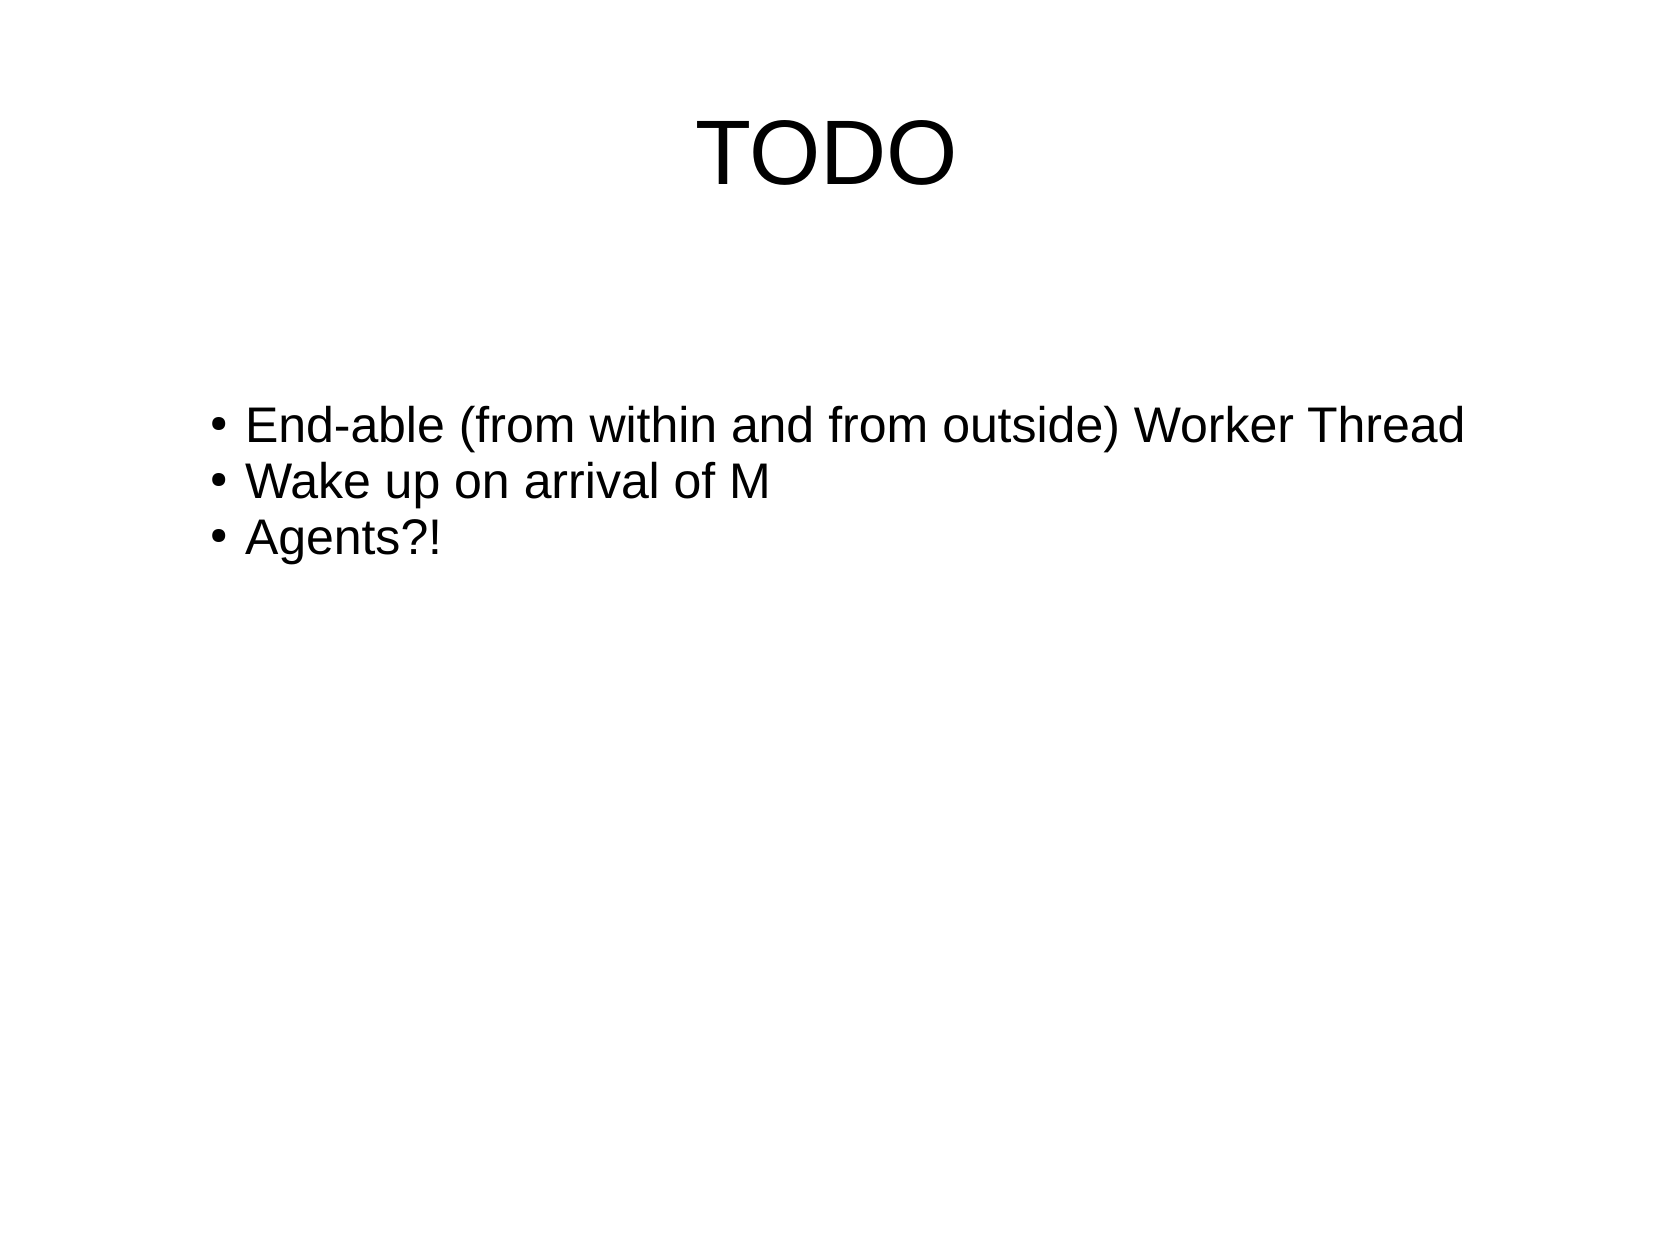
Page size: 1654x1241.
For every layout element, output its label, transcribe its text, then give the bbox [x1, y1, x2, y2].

text_box End-able (from within and from outside) Worker Thread Wake up on arrival of M Agents?! [195, 390, 1483, 573]
title TODO [82, 49, 1571, 257]
